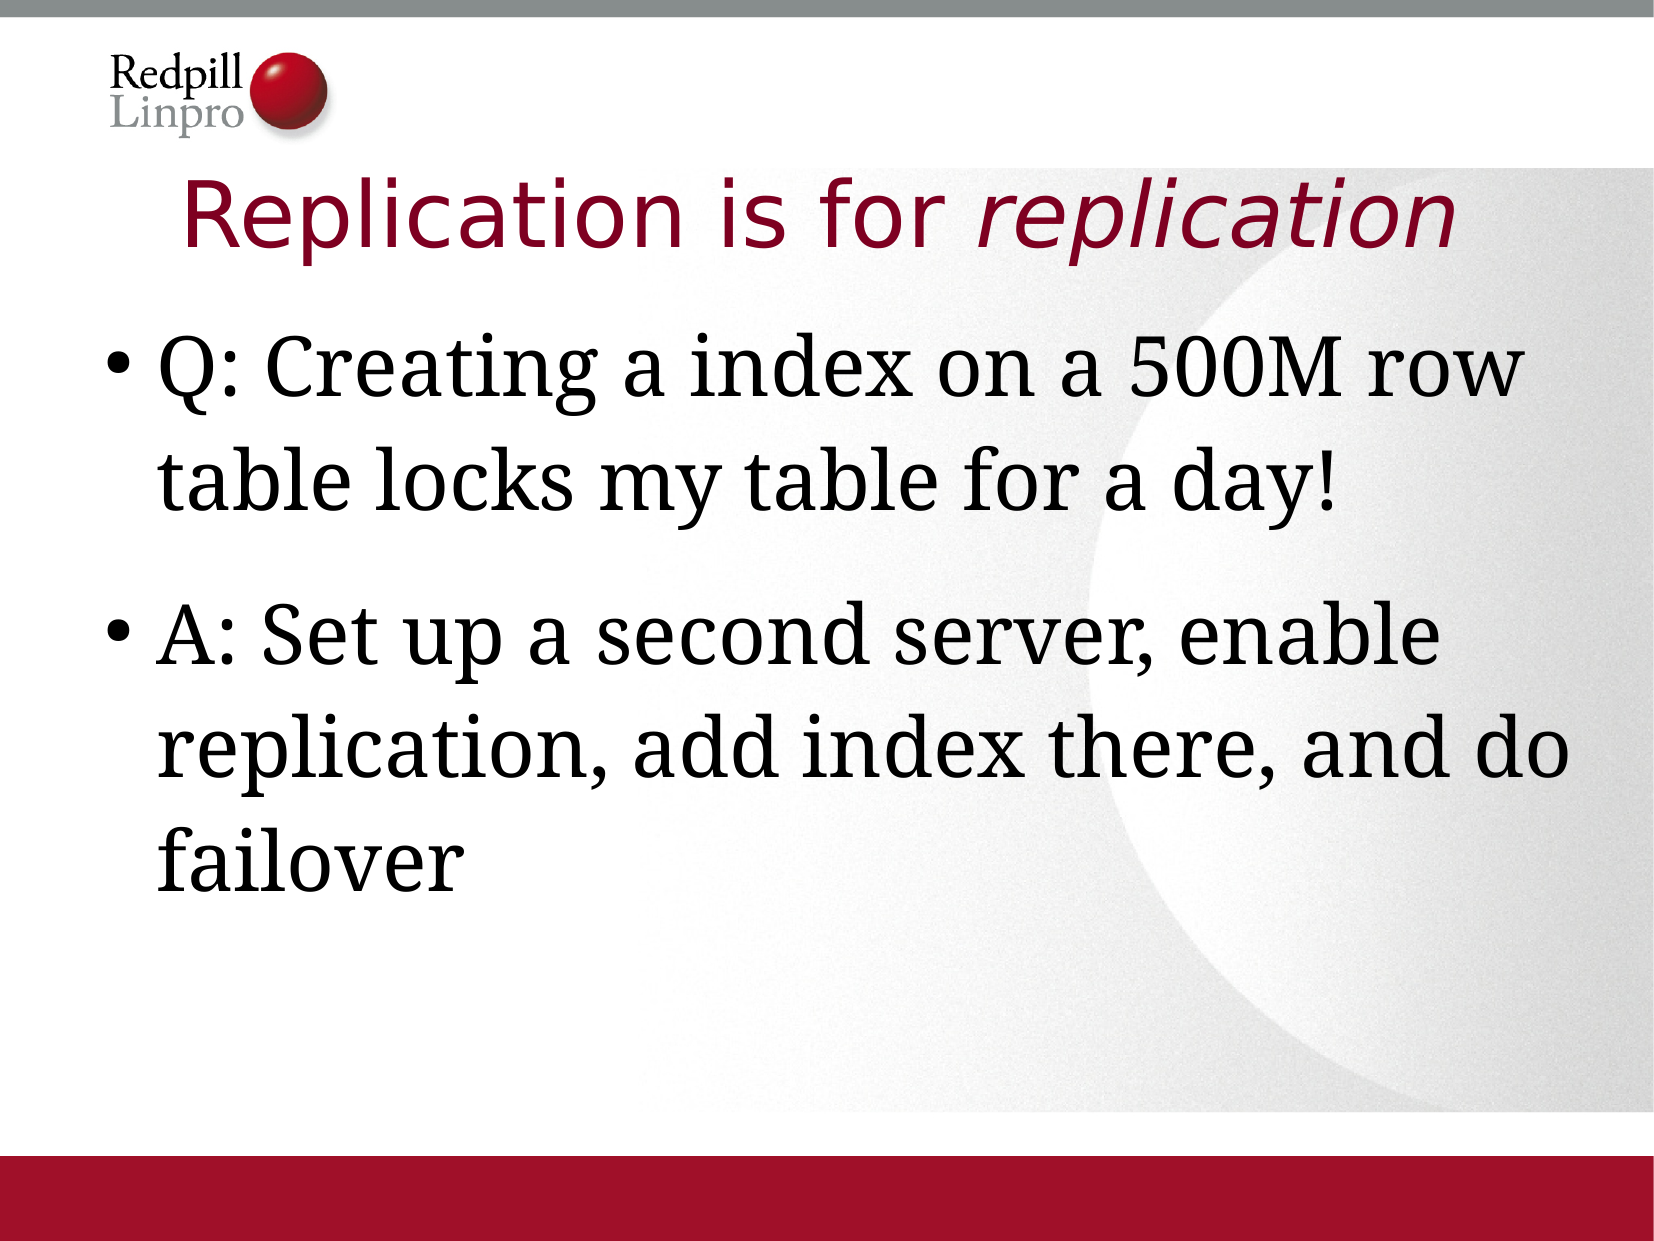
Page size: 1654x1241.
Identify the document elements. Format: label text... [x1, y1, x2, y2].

picture [0, 0, 1654, 1241]
title Replication is for replication [76, 140, 1565, 293]
list Q: Creating a index on a 500M row table locks my table for a day! A: Set up a second server, enable replication, add index there, and do failover [85, 307, 1574, 1112]
